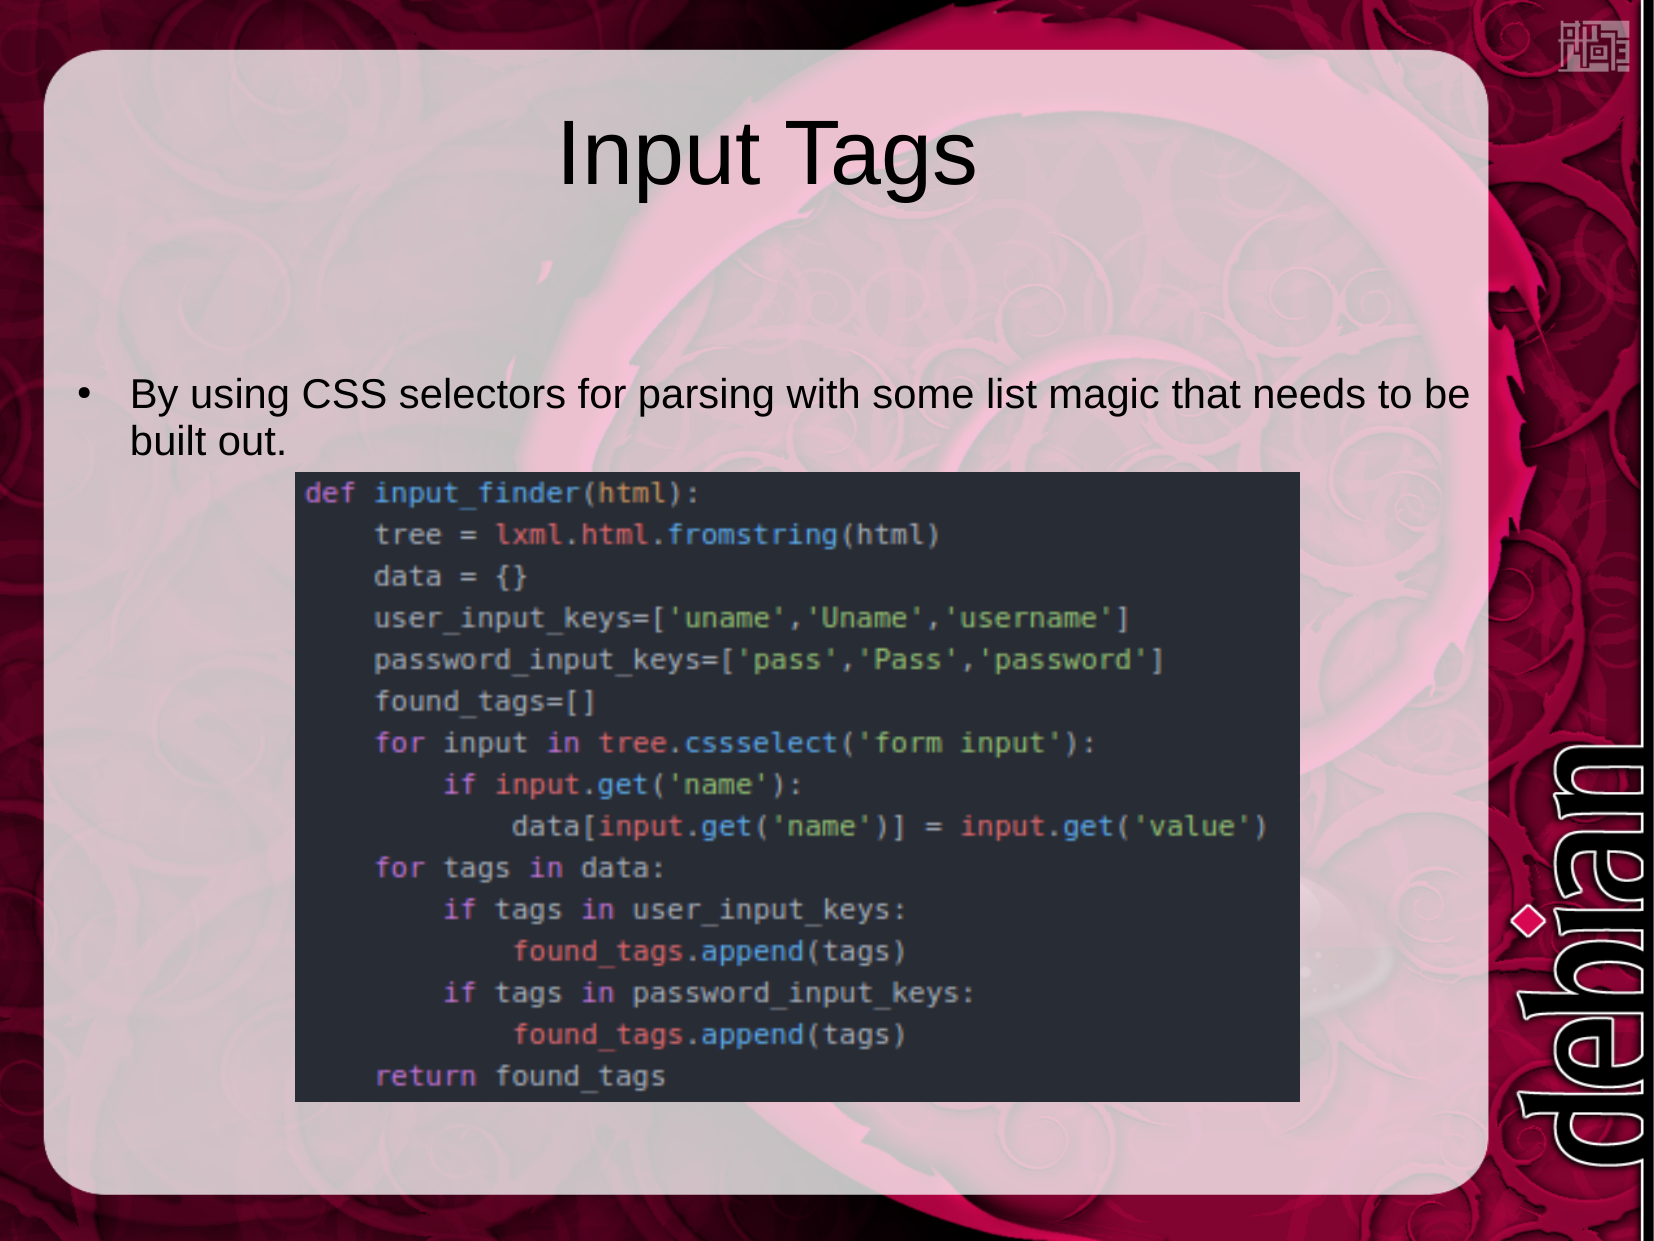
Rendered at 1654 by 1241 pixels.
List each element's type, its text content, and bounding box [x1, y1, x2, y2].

list By using CSS selectors for parsing with some list magic that needs to be built out. [59, 295, 1477, 1114]
picture [0, 0, 1654, 1241]
title Input Tags [59, 49, 1477, 257]
